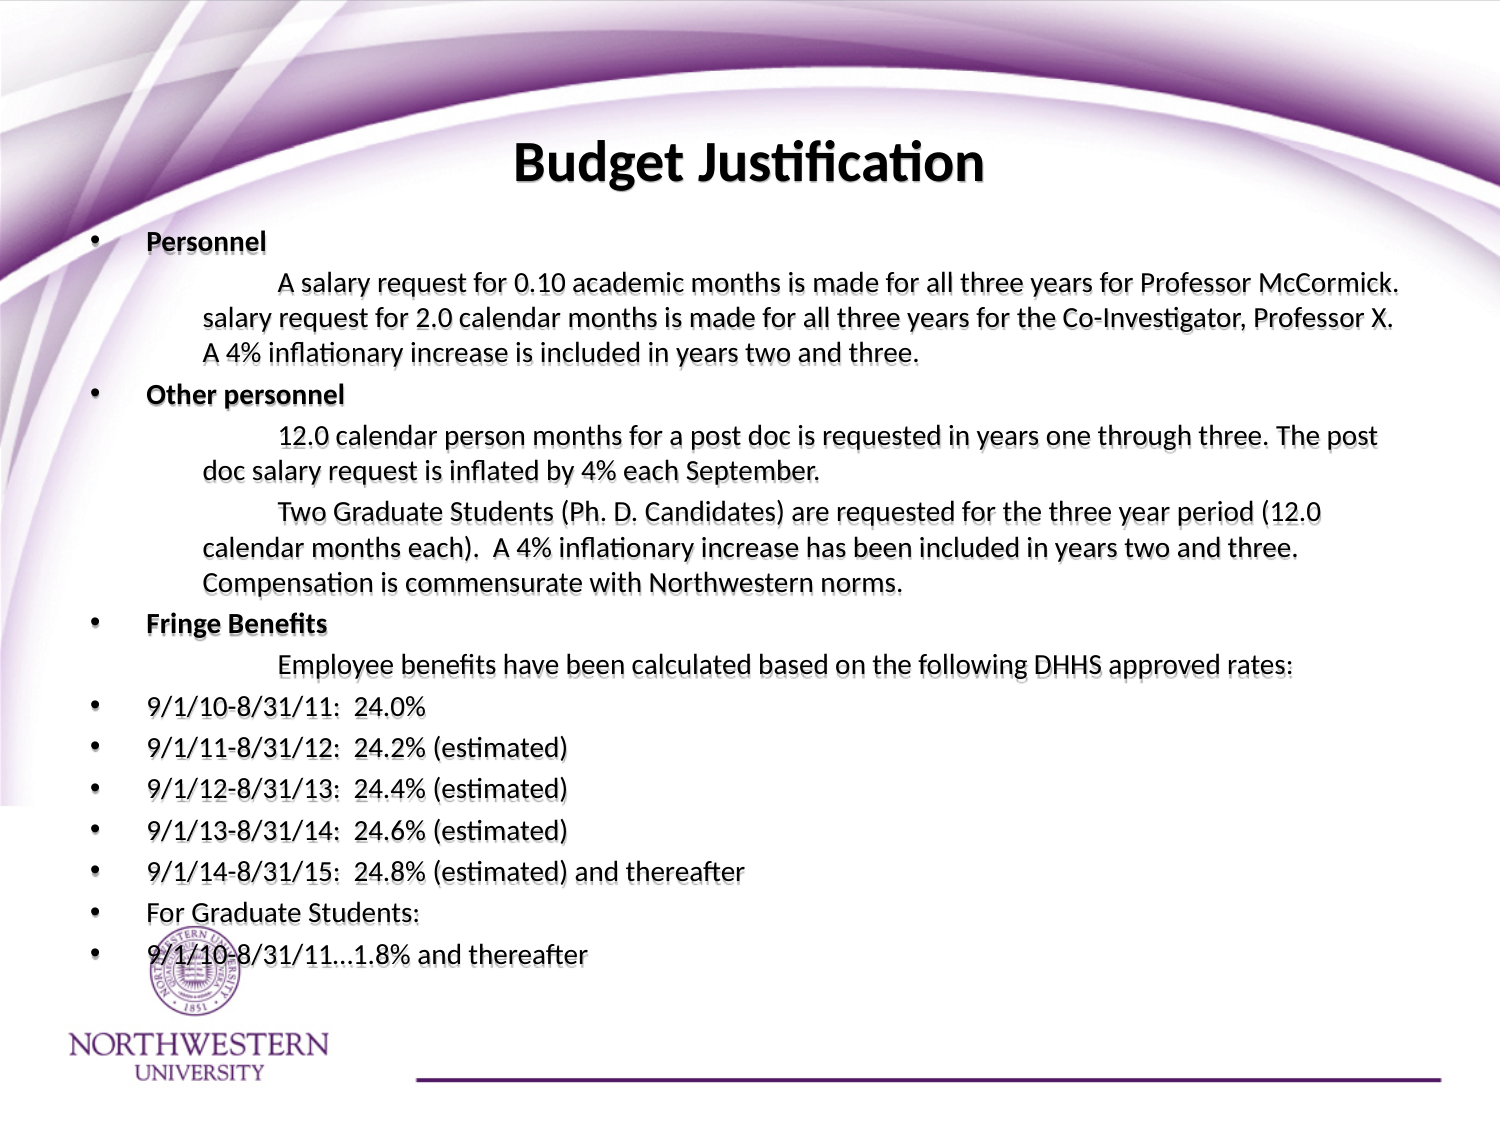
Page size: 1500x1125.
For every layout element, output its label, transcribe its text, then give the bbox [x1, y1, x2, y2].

title Budget Justification [75, 101, 1426, 214]
list Personnel A salary request for 0.10 academic months is made for all three years for Professor McCormick. salary request for 2.0 calendar months is made for all three years for the Co-Investigator, Professor X. A 4% inflationary increase is included in years two and three. Other personnel 12.0 calendar person months for a post doc is requested in years one through three. The post doc salary request is inflated by 4% each September. Two Graduate Students (Ph. D. Candidates) are requested for the three year period (12.0 calendar months each). A 4% inflationary increase has been included in years two and three. Compensation is commensurate with Northwestern norms. Fringe Benefits Employee benefits have been calculated based on the following DHHS approved rates: 9/1/10-8/31/11: 24.0% 9/1/11-8/31/12: 24.2% (estimated) 9/1/12-8/31/13: 24.4% (estimated) 9/1/13-8/31/14: 24.6% (estimated) 9/1/14-8/31/15: 24.8% (estimated) and thereafter For Graduate Students: 9/1/10-8/31/11…1.8% and thereafter [75, 214, 1426, 1091]
